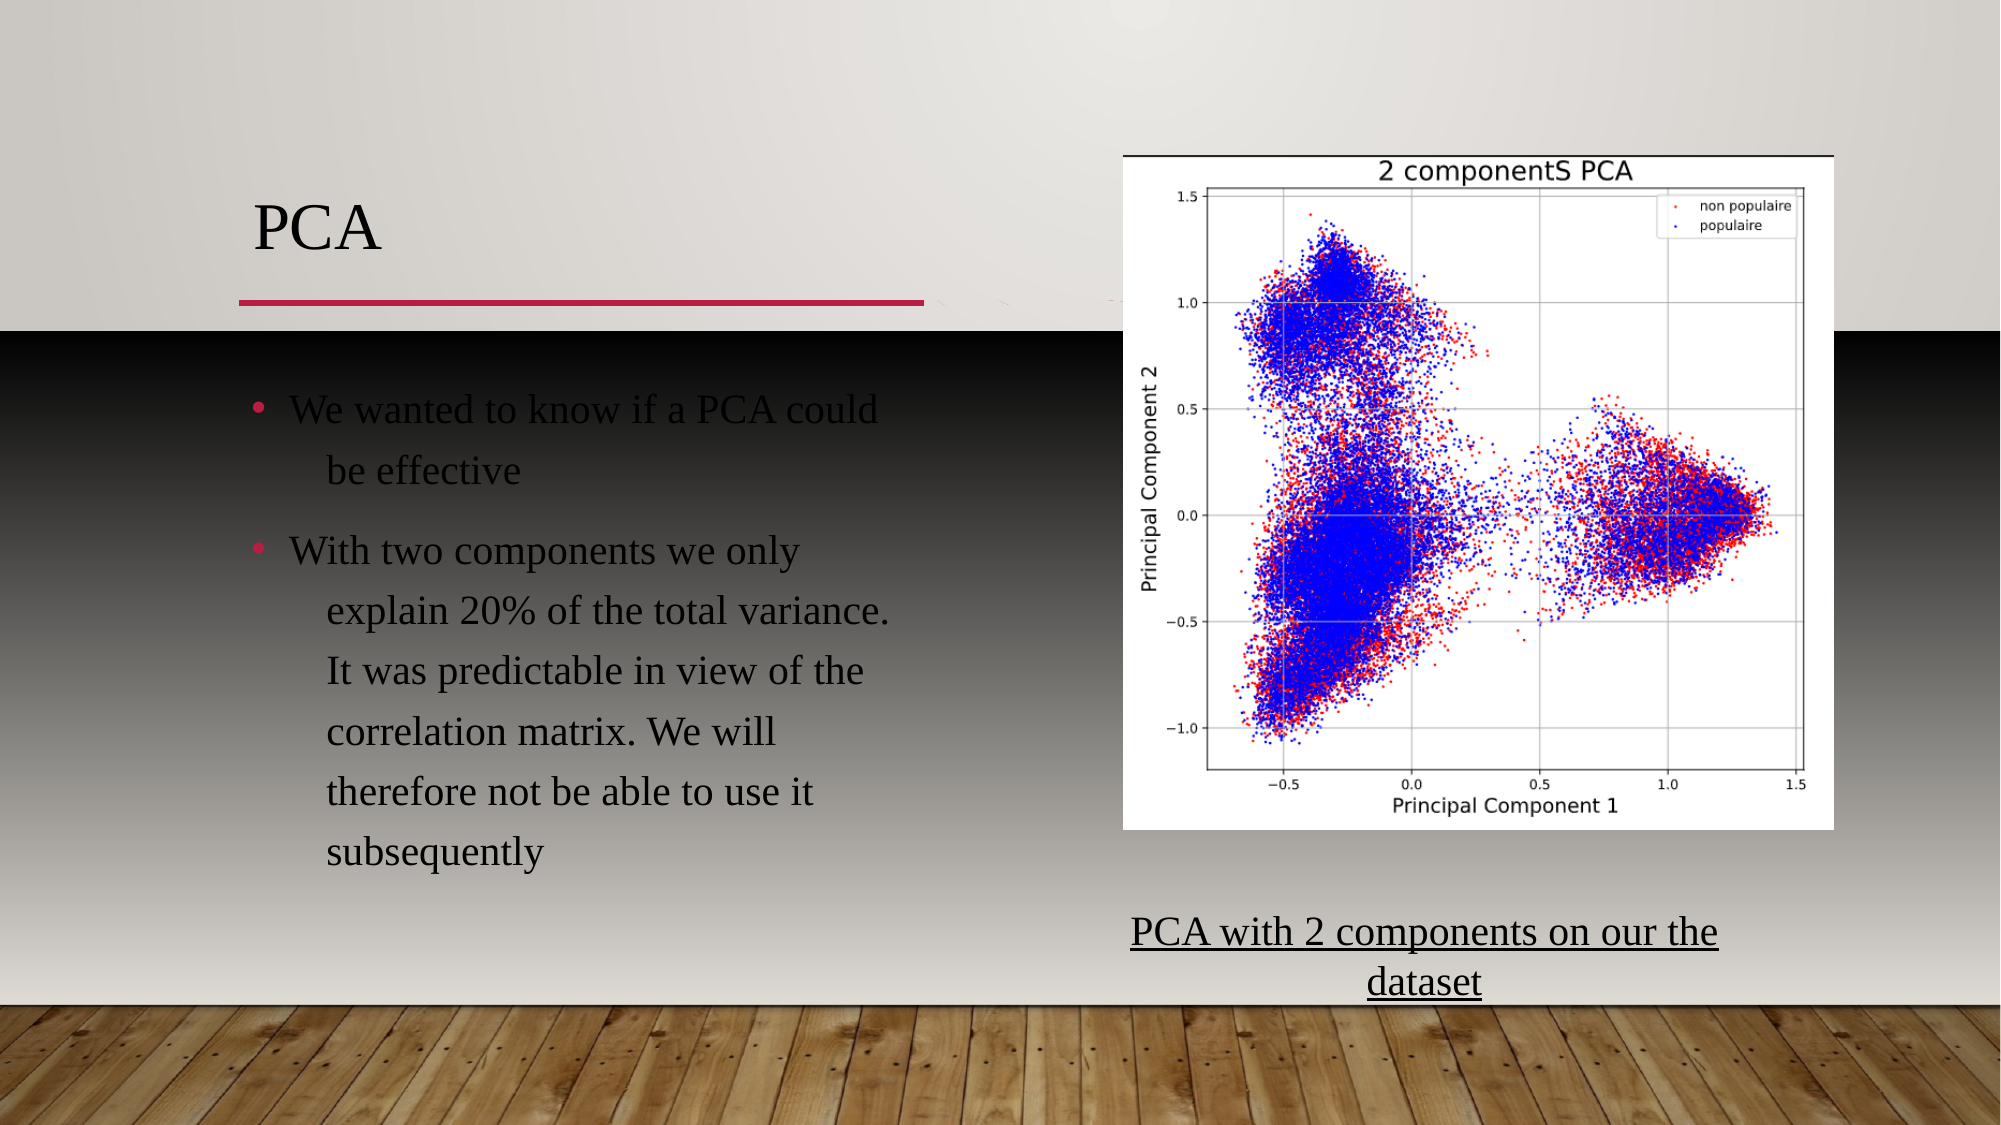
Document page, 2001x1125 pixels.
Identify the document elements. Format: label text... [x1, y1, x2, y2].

title PCA [238, 184, 957, 317]
picture [1123, 155, 1834, 830]
text_box [0, 0, 2000, 1005]
list We wanted to know if a PCA could be effective With two components we only explain 20% of the total variance. It was predictable in view of the correlation matrix. We will therefore not be able to use it subsequently [236, 364, 921, 931]
picture [0, 1005, 2000, 1125]
text_box PCA with 2 components on our the dataset [1113, 896, 1736, 1013]
